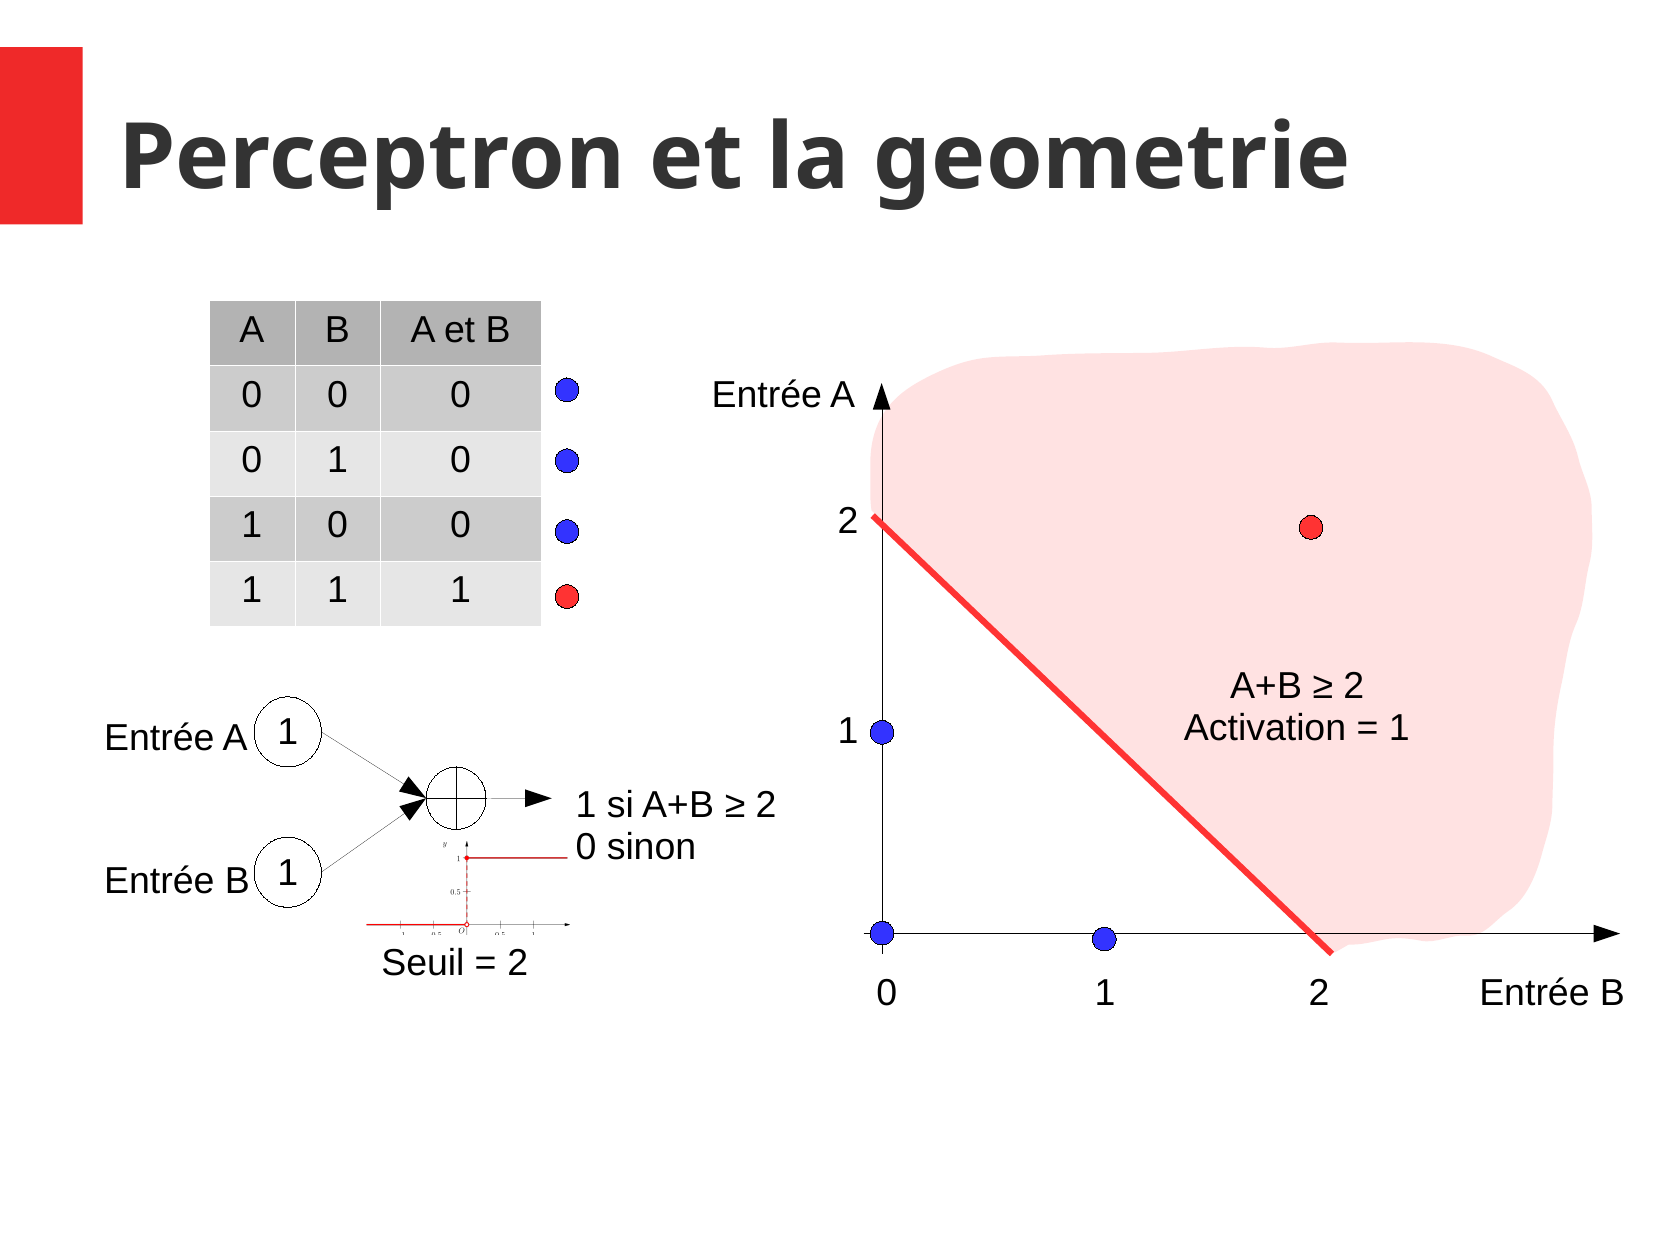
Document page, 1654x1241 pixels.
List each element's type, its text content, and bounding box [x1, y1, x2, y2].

text_box [870, 720, 894, 745]
table_header B [296, 301, 380, 365]
text_box [555, 377, 579, 402]
picture [366, 841, 570, 935]
table_cell 1 [381, 562, 541, 626]
text_box [555, 584, 579, 609]
text_box [555, 448, 579, 473]
table_cell 0 [210, 366, 295, 431]
table_cell 0 [381, 432, 541, 496]
table_cell 1 [210, 562, 295, 626]
text_box [870, 921, 894, 945]
text_box 2 1 [822, 492, 862, 977]
text_box [1092, 927, 1117, 951]
text_box [555, 519, 579, 544]
table_cell 0 [210, 432, 295, 496]
text_box Entrée A [89, 708, 263, 766]
table_cell 0 [296, 366, 380, 431]
text_box [1317, 934, 1478, 953]
text_box Entrée A [696, 365, 875, 440]
table_cell 0 [381, 366, 541, 431]
text_box 1 si A+B ≥ 2 0 sinon [560, 776, 792, 876]
text_box [883, 342, 1593, 933]
table_cell 0 [296, 497, 380, 561]
table_cell 1 [210, 497, 295, 561]
table_header A [210, 301, 295, 365]
table_cell 0 [381, 497, 541, 561]
table_header A et B [381, 301, 541, 365]
text_box 1 [263, 696, 322, 767]
table_cell 1 [296, 562, 380, 626]
table_cell 1 [296, 432, 380, 496]
text_box Seuil = 2 [366, 935, 544, 992]
text_box [870, 415, 882, 519]
text_box Entrée B [89, 852, 265, 910]
text_box A+B ≥ 2 Activation = 1 [1169, 657, 1425, 756]
text_box Entrée B [1464, 964, 1654, 1028]
title Perceptron et la geometrie [118, 45, 1571, 260]
text_box 0 1 2 [861, 964, 1654, 1063]
text_box 1 [260, 837, 322, 908]
